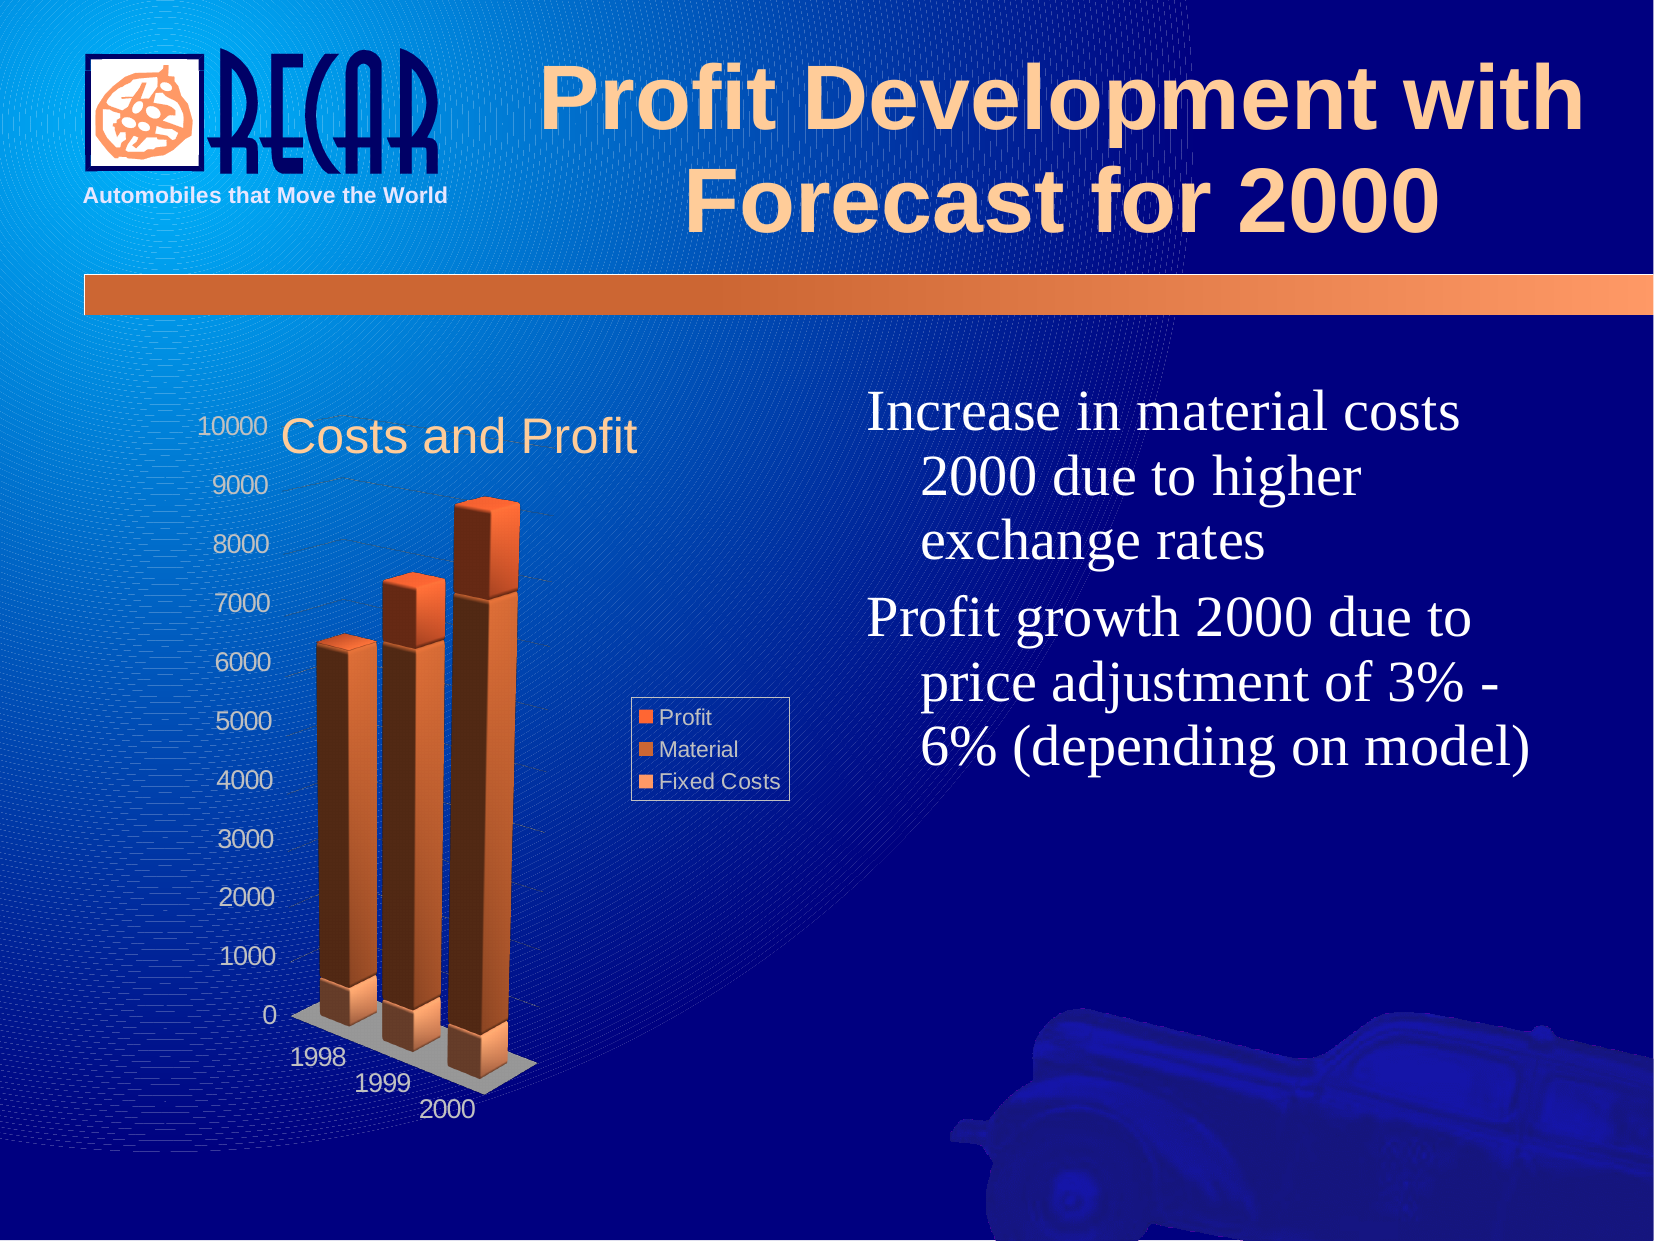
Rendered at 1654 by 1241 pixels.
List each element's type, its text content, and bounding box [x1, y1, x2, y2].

list Increase in material costs 2000 due to higher exchange rates Profit growth 2000 due to price adjustment of 3% - 6% (depending on model) [849, 378, 1577, 1127]
title Profit Development with Forecast for 2000 [523, 46, 1603, 254]
chart [85, 378, 813, 1127]
picture [950, 1004, 1654, 1241]
